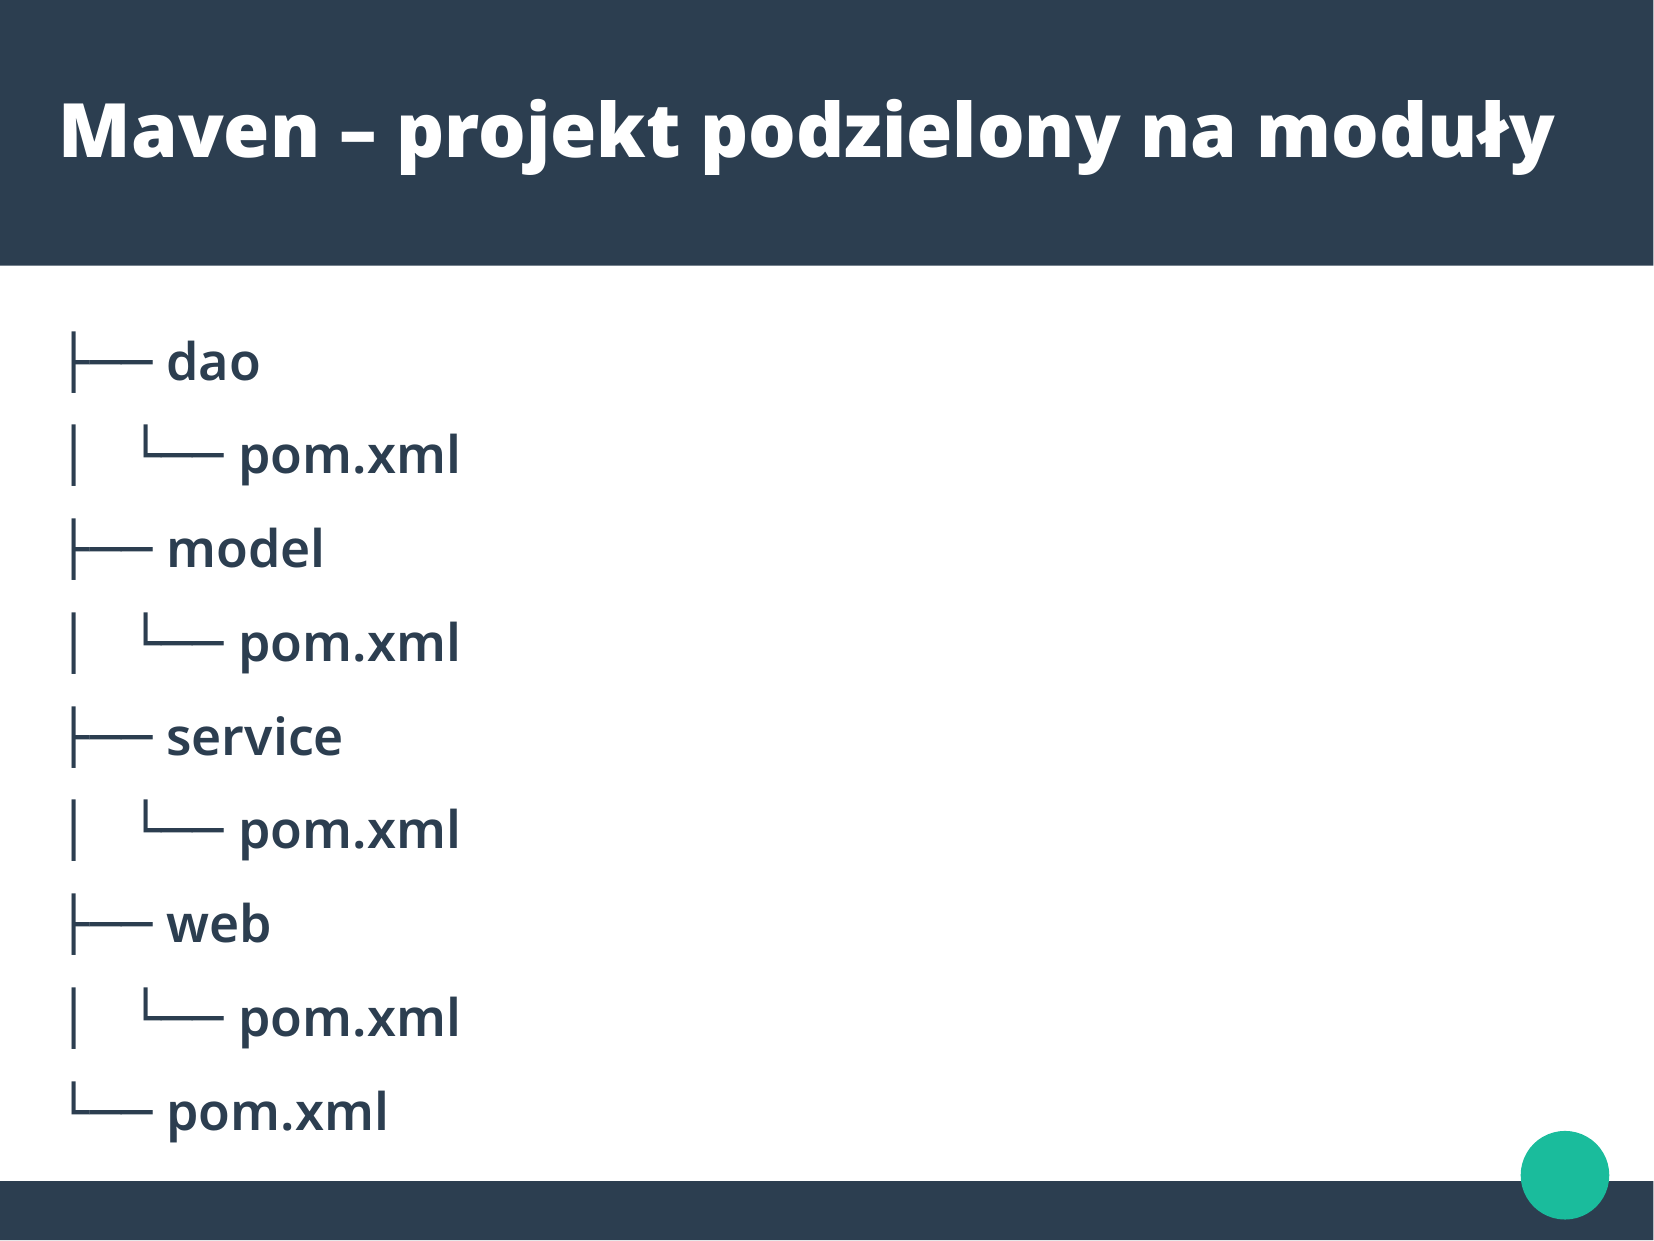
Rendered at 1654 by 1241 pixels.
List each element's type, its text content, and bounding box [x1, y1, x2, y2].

title Maven – projekt podzielony na moduły [59, 49, 1595, 207]
list ├── dao │ └── pom.xml ├── model │ └── pom.xml ├── service │ └── pom.xml ├── web │ └── pom.xml └── pom.xml [59, 324, 1595, 1152]
